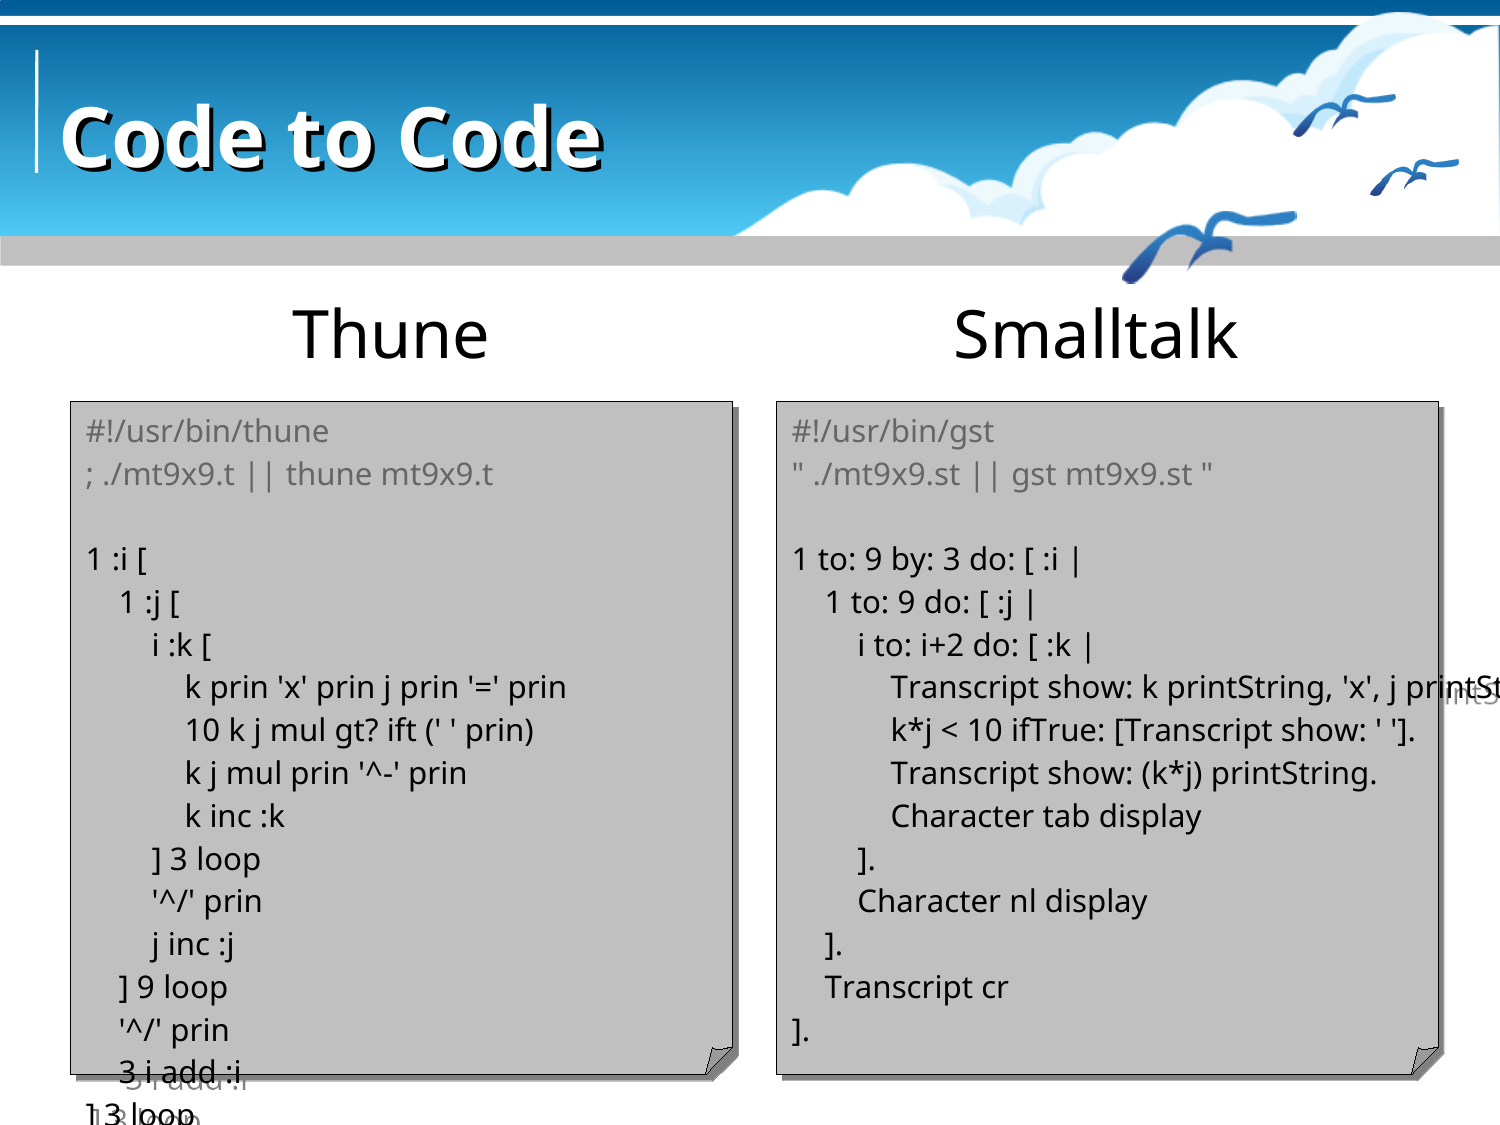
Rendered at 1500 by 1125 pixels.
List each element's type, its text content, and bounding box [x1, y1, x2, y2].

text_box #!/usr/bin/thune ; ./mt9x9.t || thune mt9x9.t 1 :i [ 1 :j [ i :k [ k prin 'x' prin j prin '=' prin 10 k j mul gt? ift (' ' prin) k j mul prin '^-' prin k inc :k ] 3 loop '^/' prin j inc :j ] 9 loop '^/' prin 3 i add :i ] 3 loop [70, 401, 733, 1075]
text_box Smalltalk [938, 283, 1329, 388]
title Code to Code [59, 86, 1465, 186]
picture [730, 12, 1500, 283]
text_box #!/usr/bin/gst " ./mt9x9.st || gst mt9x9.st " 1 to: 9 by: 3 do: [ :i | 1 to: 9 do: [ :j | i to: i+2 do: [ :k | Transcript show: k printString, 'x', j printString, '='. k*j < 10 ifTrue: [Transcript show: ' ']. Transcript show: (k*j) printString. Character tab display ]. Character nl display ]. Transcript cr ]. [776, 401, 1439, 1075]
text_box Thune [277, 283, 550, 388]
